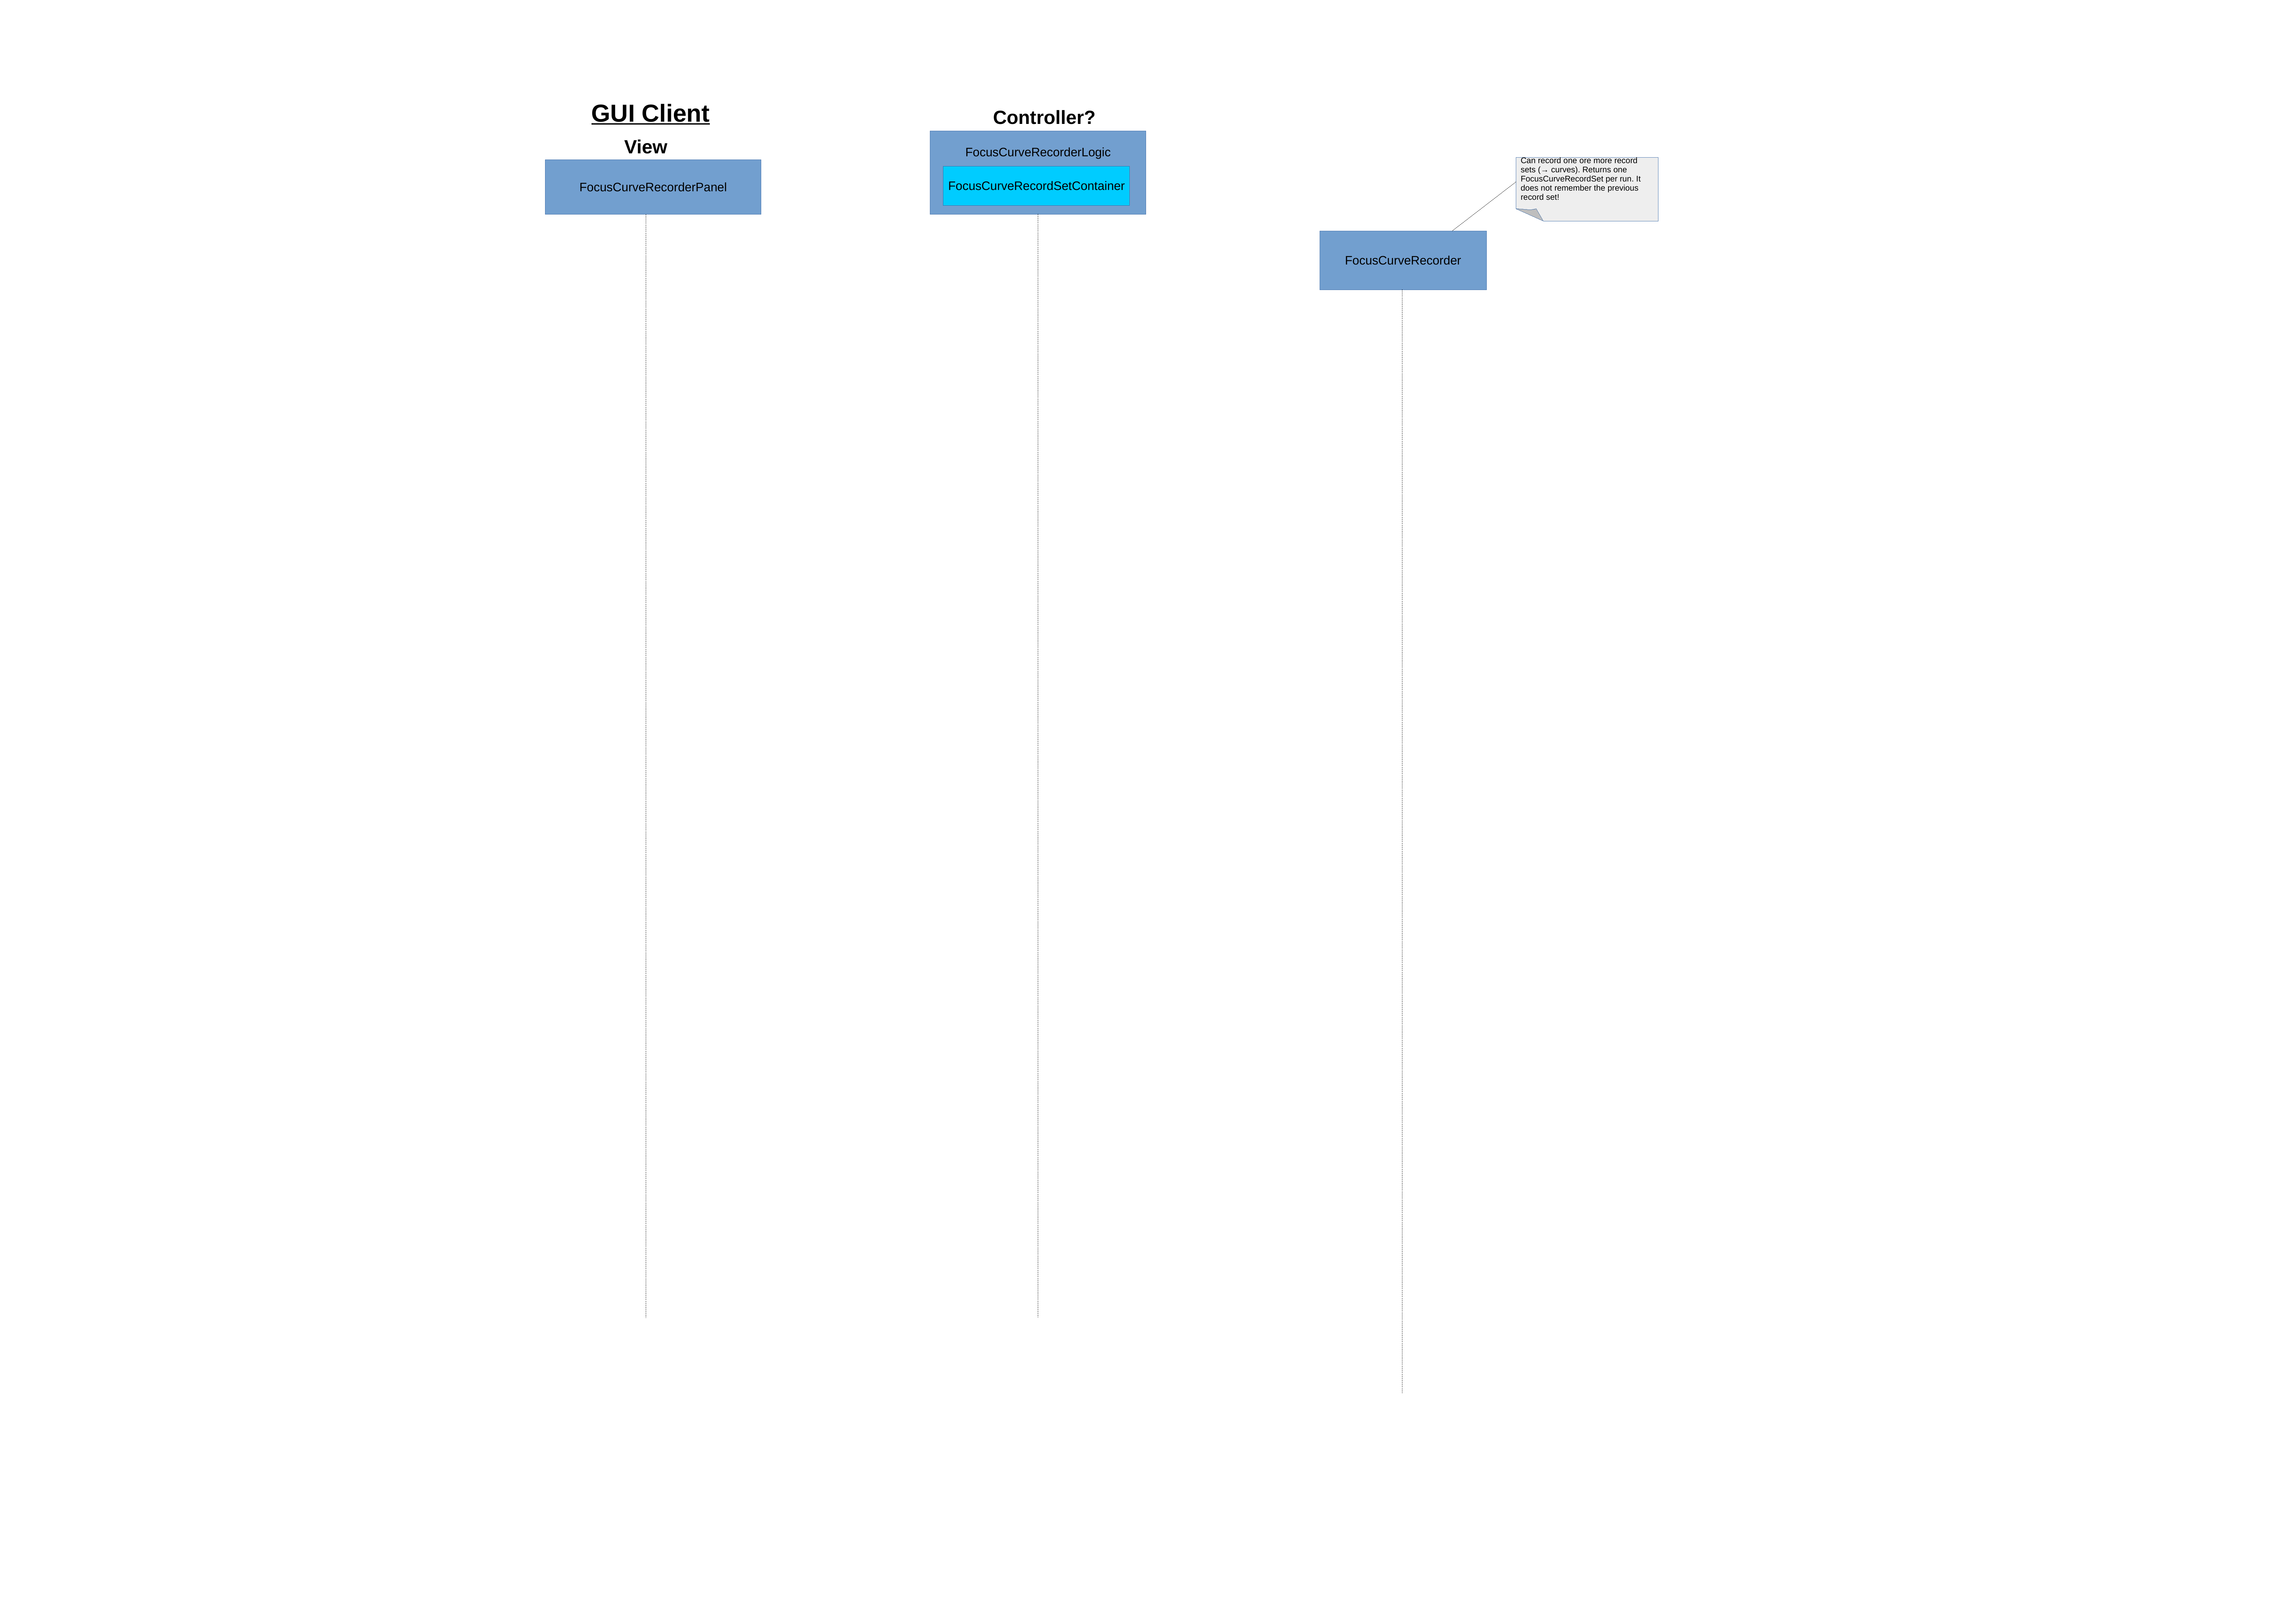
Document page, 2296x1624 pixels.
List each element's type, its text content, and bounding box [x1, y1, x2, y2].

text_box FocusCurveRecorderLogic [930, 131, 1146, 214]
text_box FocusCurveRecorderPanel [545, 160, 761, 214]
text_box GUI Client [587, 97, 720, 132]
text_box FocusCurveRecorder [1320, 231, 1487, 290]
text_box FocusCurveRecordSetContainer [943, 166, 1130, 206]
text_box Can record one ore more record sets (→ curves). Returns one FocusCurveRecordSet per run. It does not remember the previous record set! [1516, 157, 1658, 221]
text_box Controller? [988, 104, 1102, 131]
text_box View [619, 134, 675, 160]
